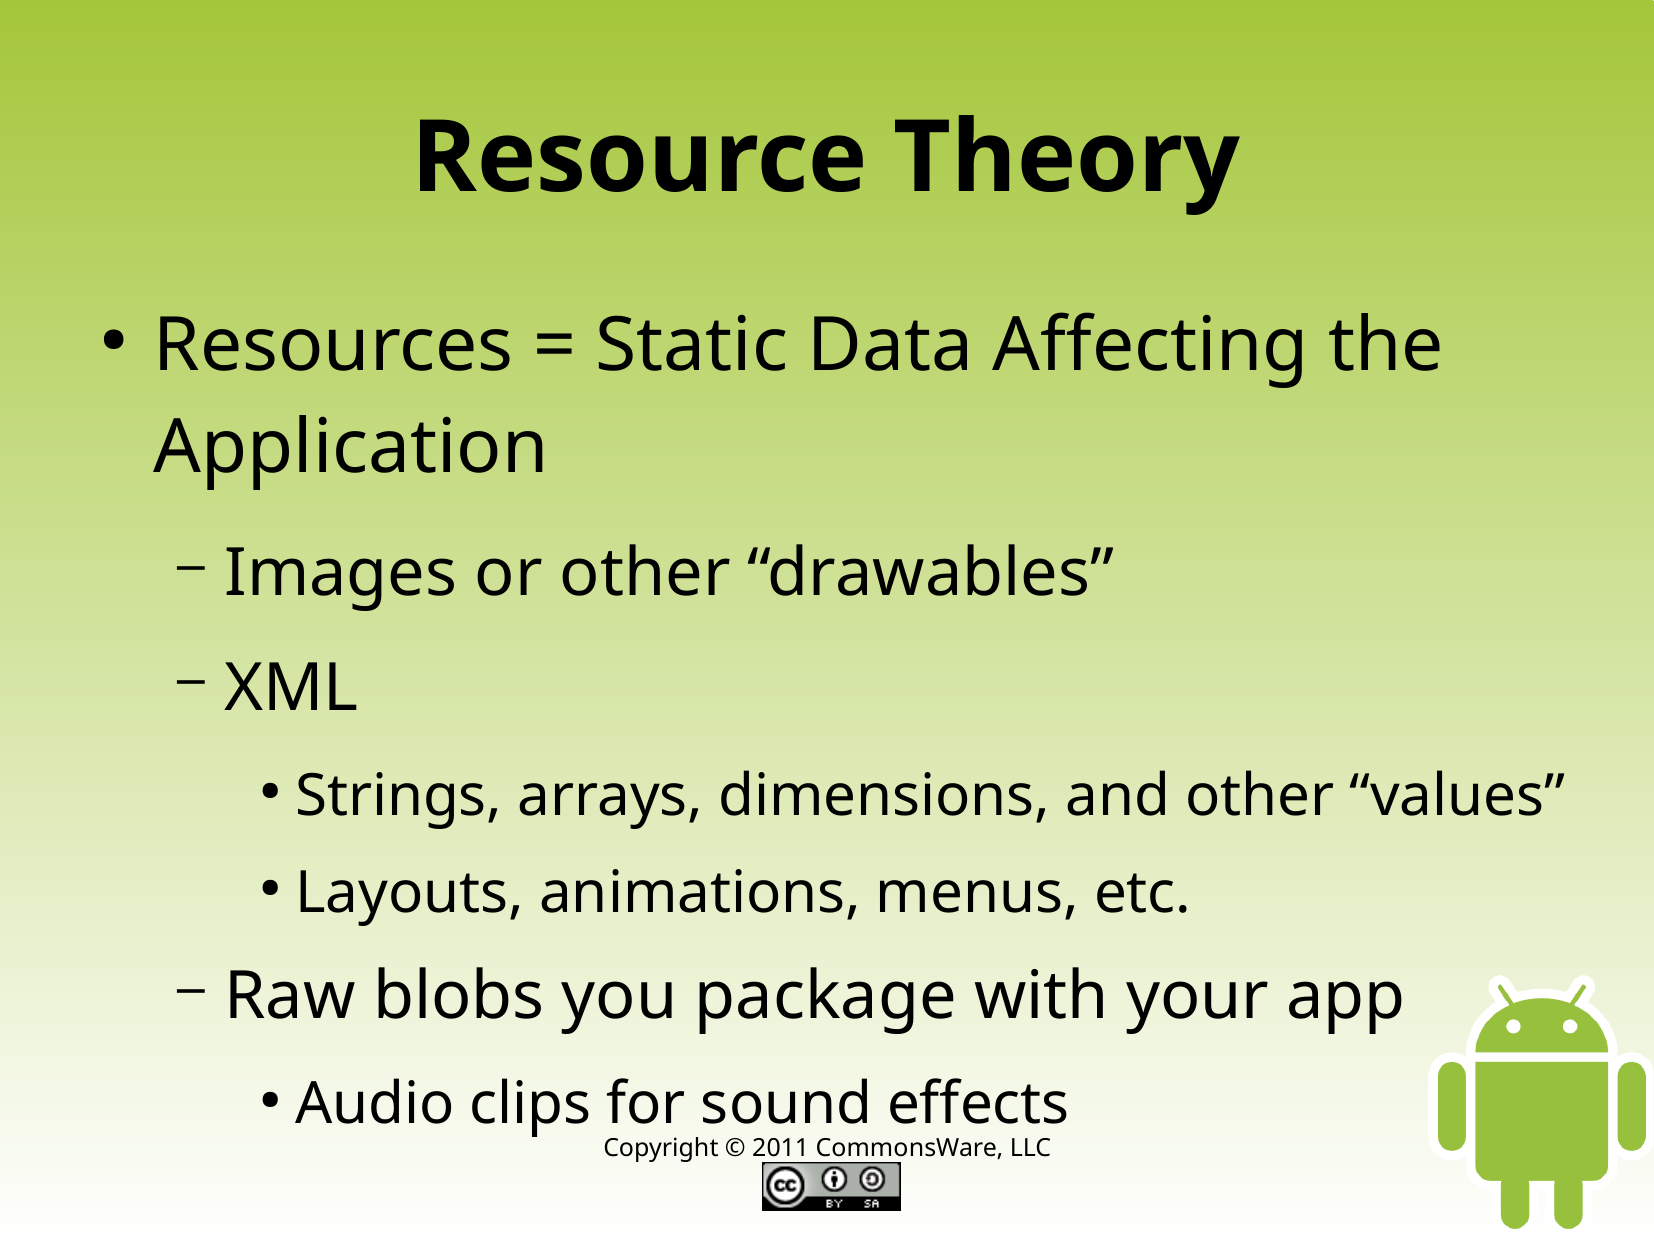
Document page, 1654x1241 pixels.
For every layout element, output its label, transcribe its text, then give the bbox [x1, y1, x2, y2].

list Resources = Static Data Affecting the Application Images or other “drawables” XML Strings, arrays, dimensions, and other “values” Layouts, animations, menus, etc. Raw blobs you package with your app Audio clips for sound effects [82, 290, 1571, 1109]
picture [762, 1162, 901, 1211]
picture [1428, 975, 1654, 1238]
title Resource Theory [82, 49, 1571, 257]
